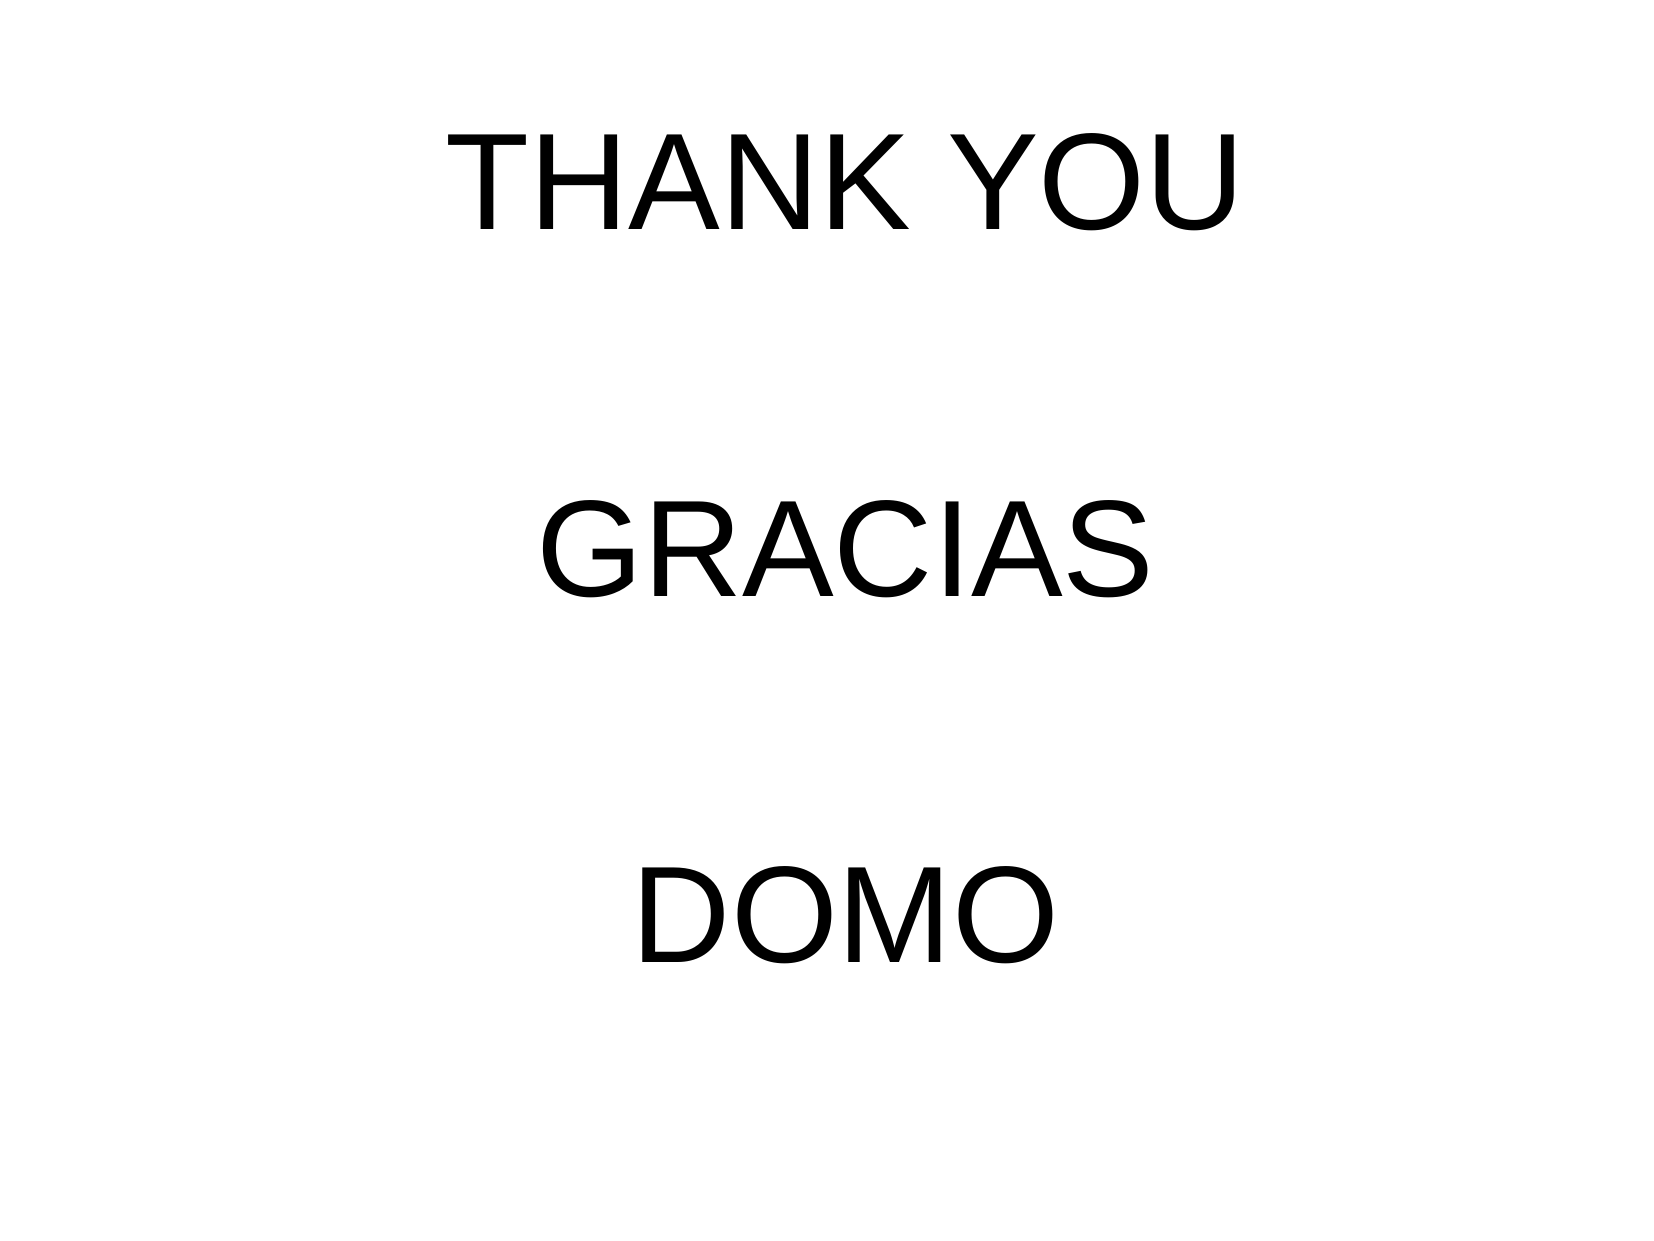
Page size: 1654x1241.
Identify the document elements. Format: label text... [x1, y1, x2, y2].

list THANK YOU GRACIAS DOMO [82, 105, 1538, 1126]
